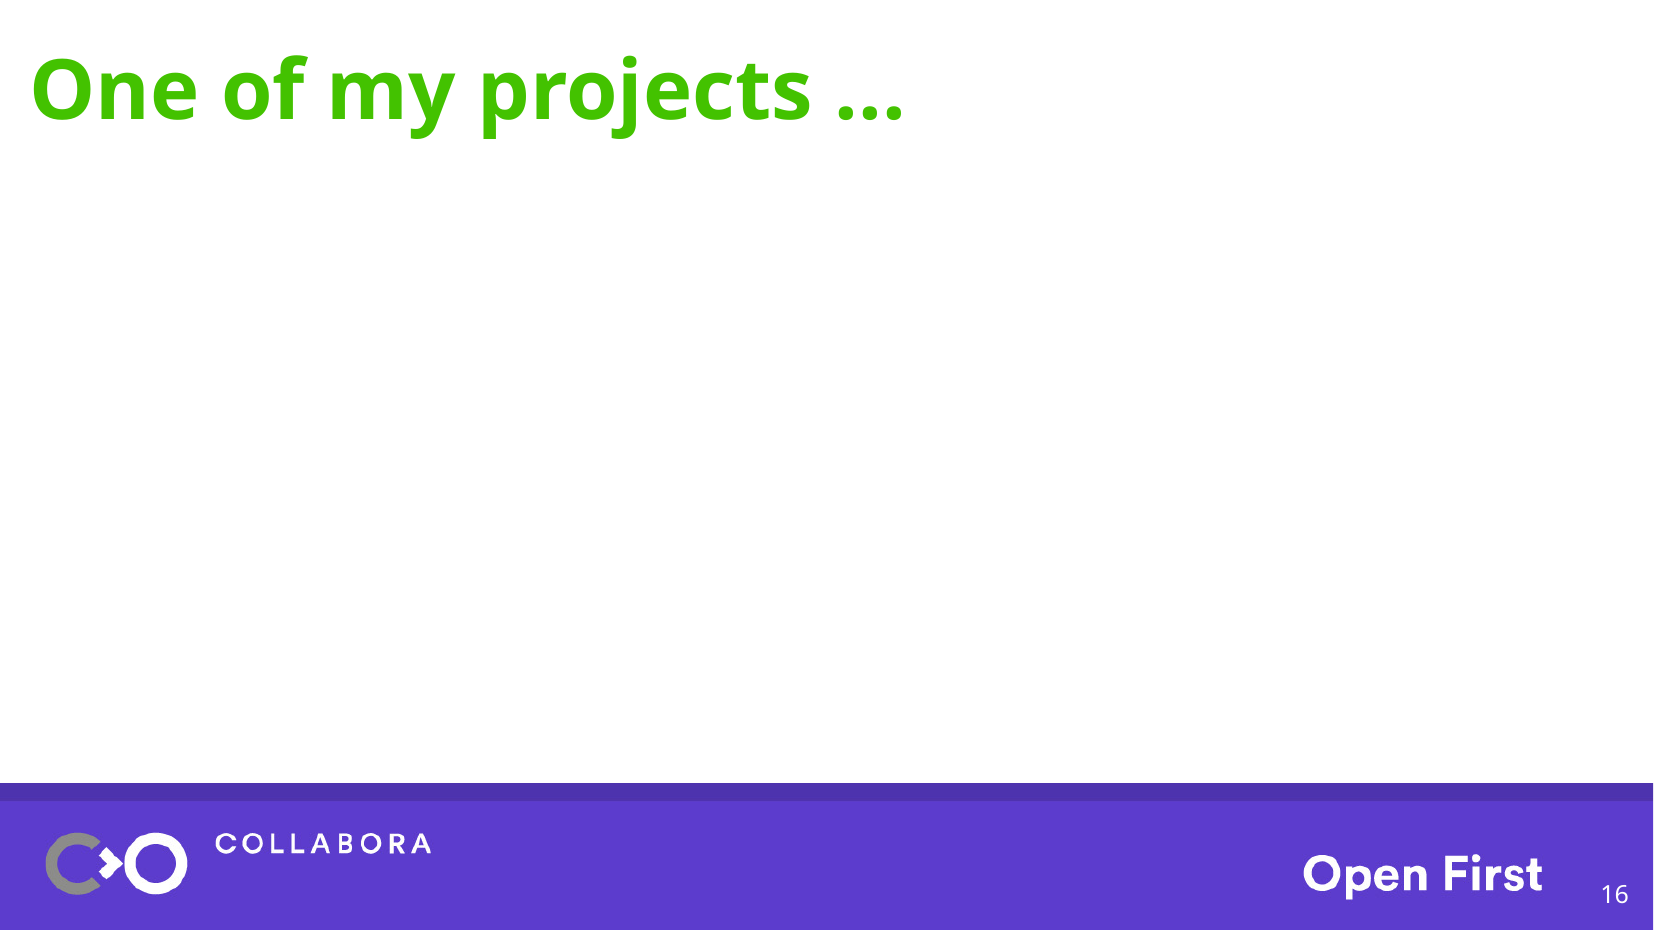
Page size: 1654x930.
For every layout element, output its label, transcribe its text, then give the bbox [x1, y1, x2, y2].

picture [0, 0, 1654, 930]
title One of my projects ... [29, 28, 1602, 147]
